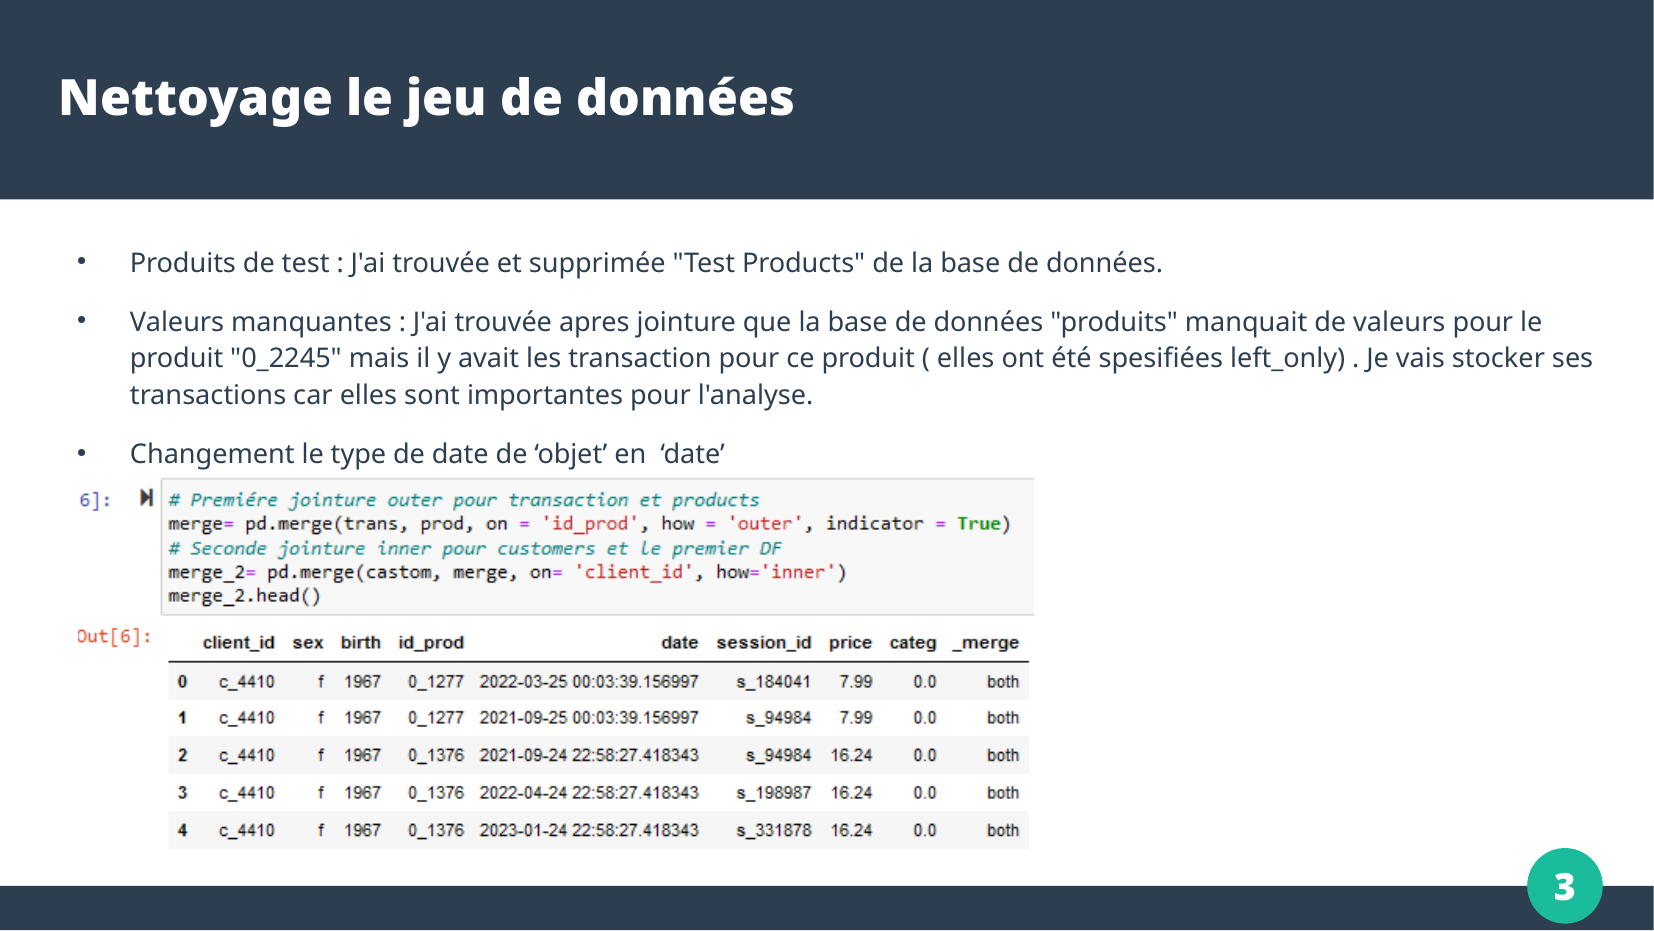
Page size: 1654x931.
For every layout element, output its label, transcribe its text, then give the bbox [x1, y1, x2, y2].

list Produits de test : J'ai trouvée et supprimée "Test Products" de la base de données. Valeurs manquantes : J'ai trouvée apres jointure que la base de données "produits" manquait de valeurs pour le produit "0_2245" mais il y avait les transaction pour ce produit ( elles ont été spesifiées left_only) . Je vais stocker ses transactions car elles sont importantes pour l'analyse. Changement le type de date de ‘objet’ en ‘date’ [59, 243, 1595, 864]
title Nettoyage le jeu de données [59, 37, 1595, 156]
picture [78, 472, 1034, 849]
